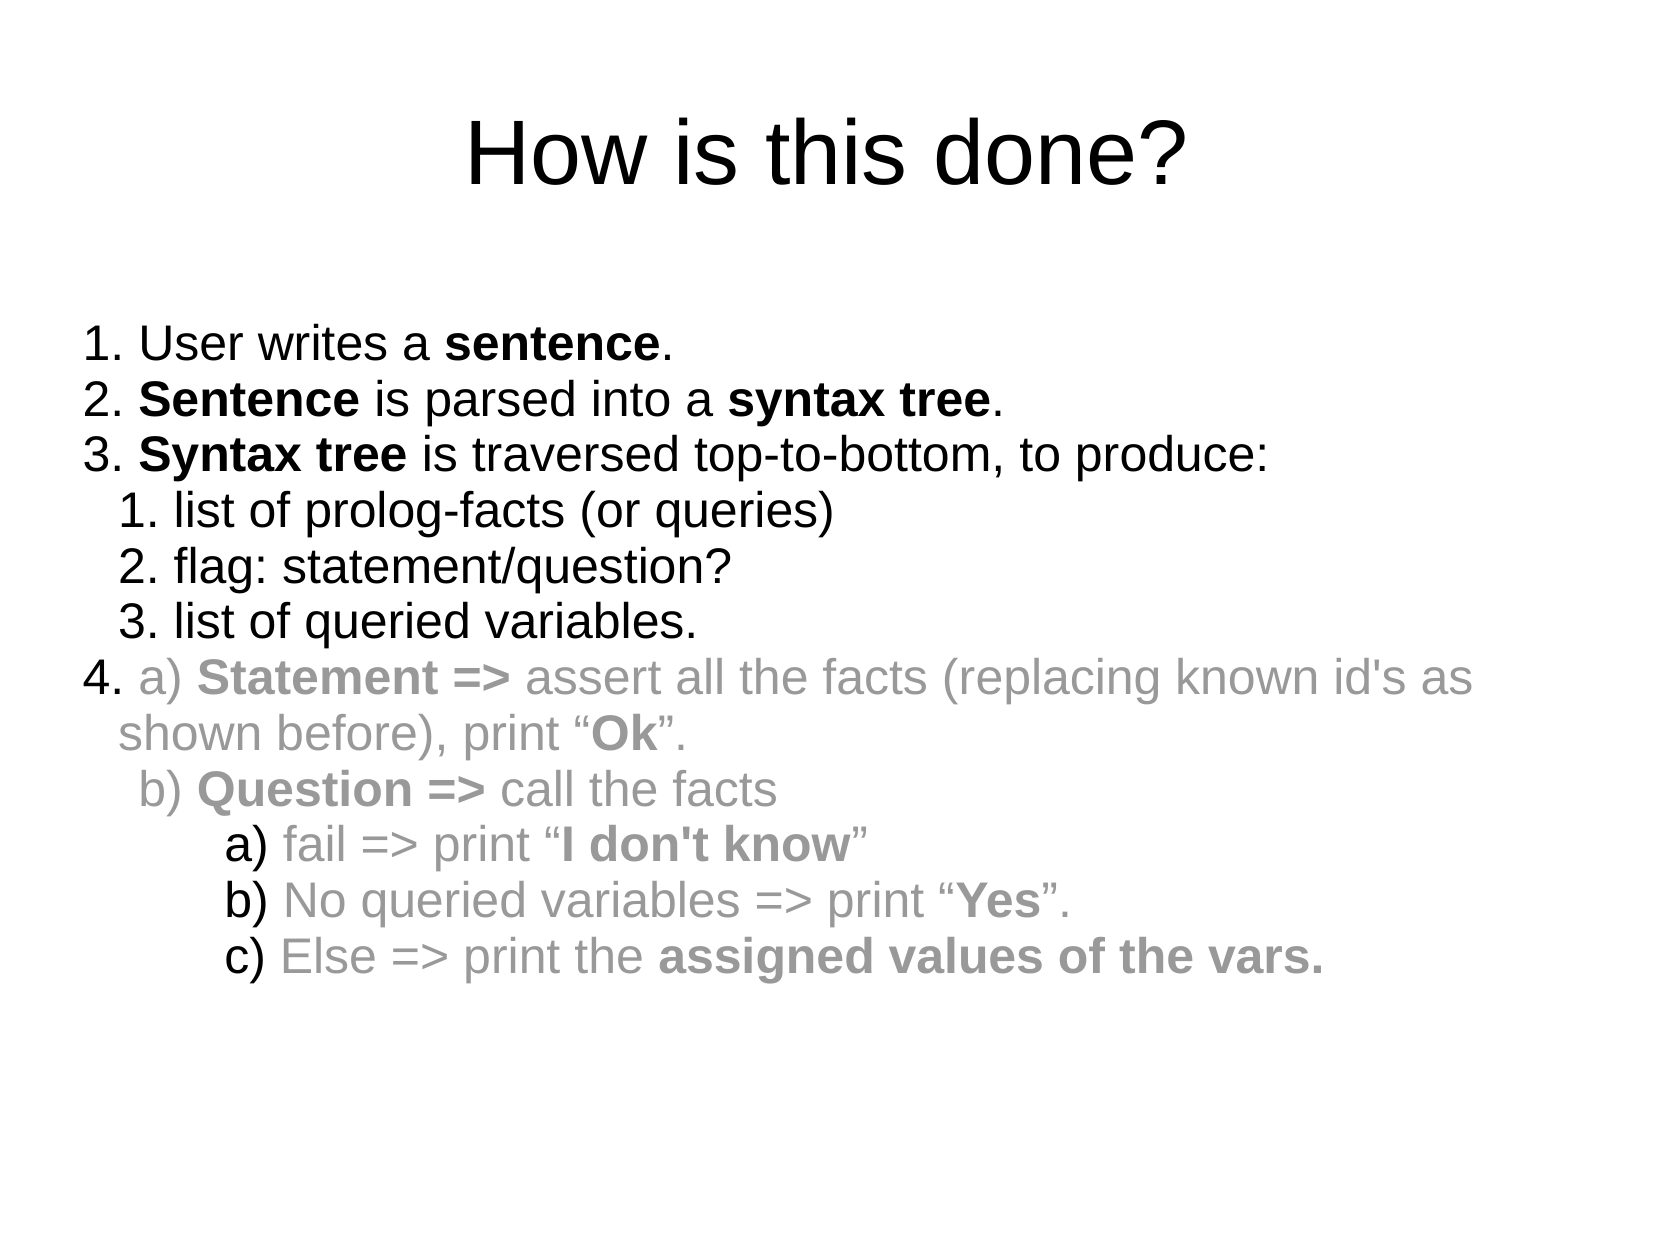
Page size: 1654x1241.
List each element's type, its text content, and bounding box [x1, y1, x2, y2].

subtitle User writes a sentence. Sentence is parsed into a syntax tree. Syntax tree is traversed top-to-bottom, to produce: list of prolog-facts (or queries) flag: statement/question? list of queried variables. a) Statement => assert all the facts (replacing known id's as shown before), print “Ok”. b) Question => call the facts fail => print “I don't know” No queried variables => print “Yes”. Else => print the assigned values of the vars. [82, 289, 1571, 1010]
title How is this done? [82, 49, 1571, 257]
